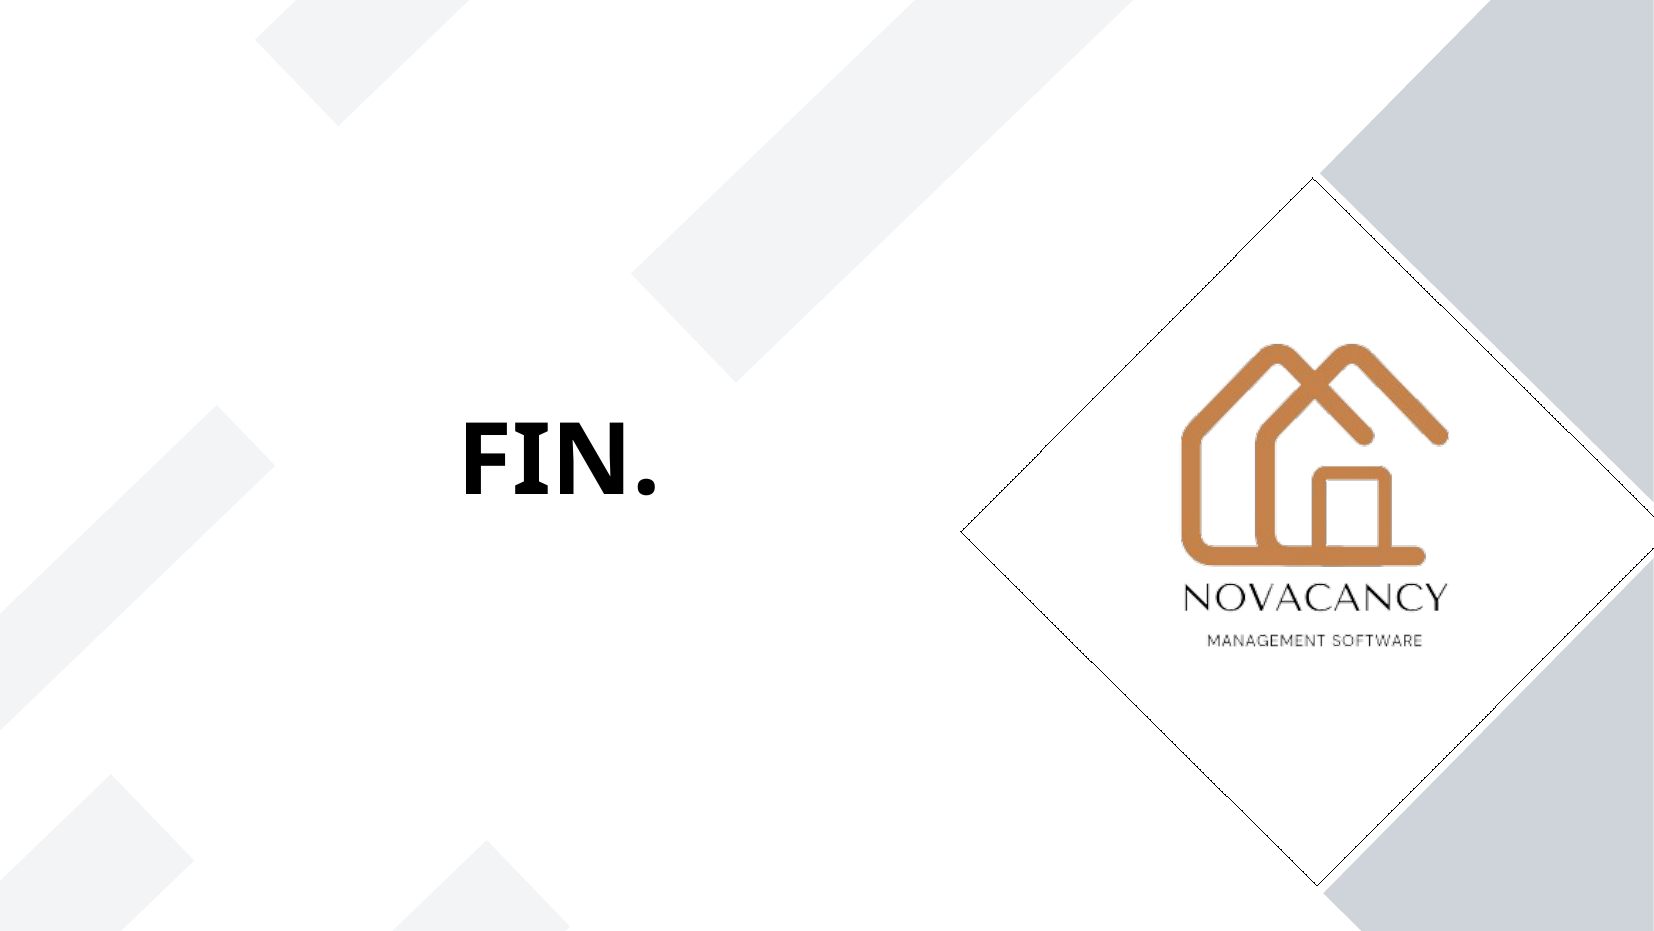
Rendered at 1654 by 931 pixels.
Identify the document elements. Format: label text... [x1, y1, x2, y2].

text_box [960, 177, 1654, 886]
text_box FIN. [442, 380, 1028, 532]
